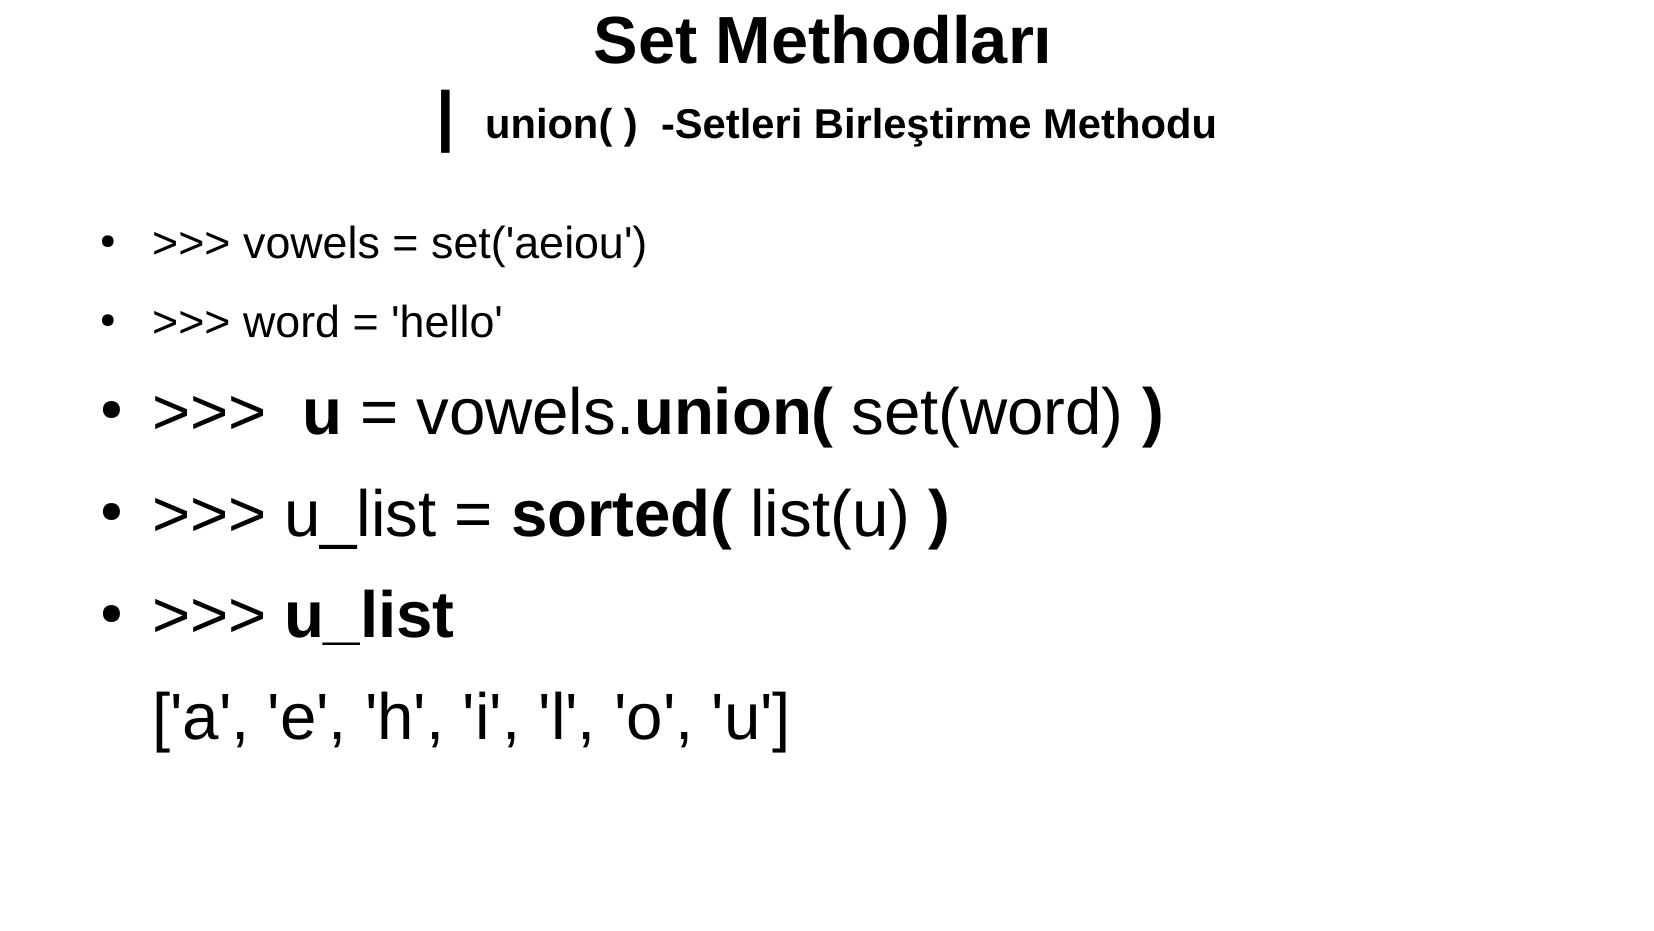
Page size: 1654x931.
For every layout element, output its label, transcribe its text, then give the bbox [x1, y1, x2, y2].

list >>> vowels = set('aeiou') >>> word = 'hello' >>> u = vowels.union( set(word) ) >>> u_list = sorted( list(u) ) >>> u_list ['a', 'e', 'h', 'i', 'l', 'o', 'u'] [82, 217, 1571, 758]
title Set Methodları | union( ) -Setleri Birleştirme Methodu [88, 0, 1577, 156]
